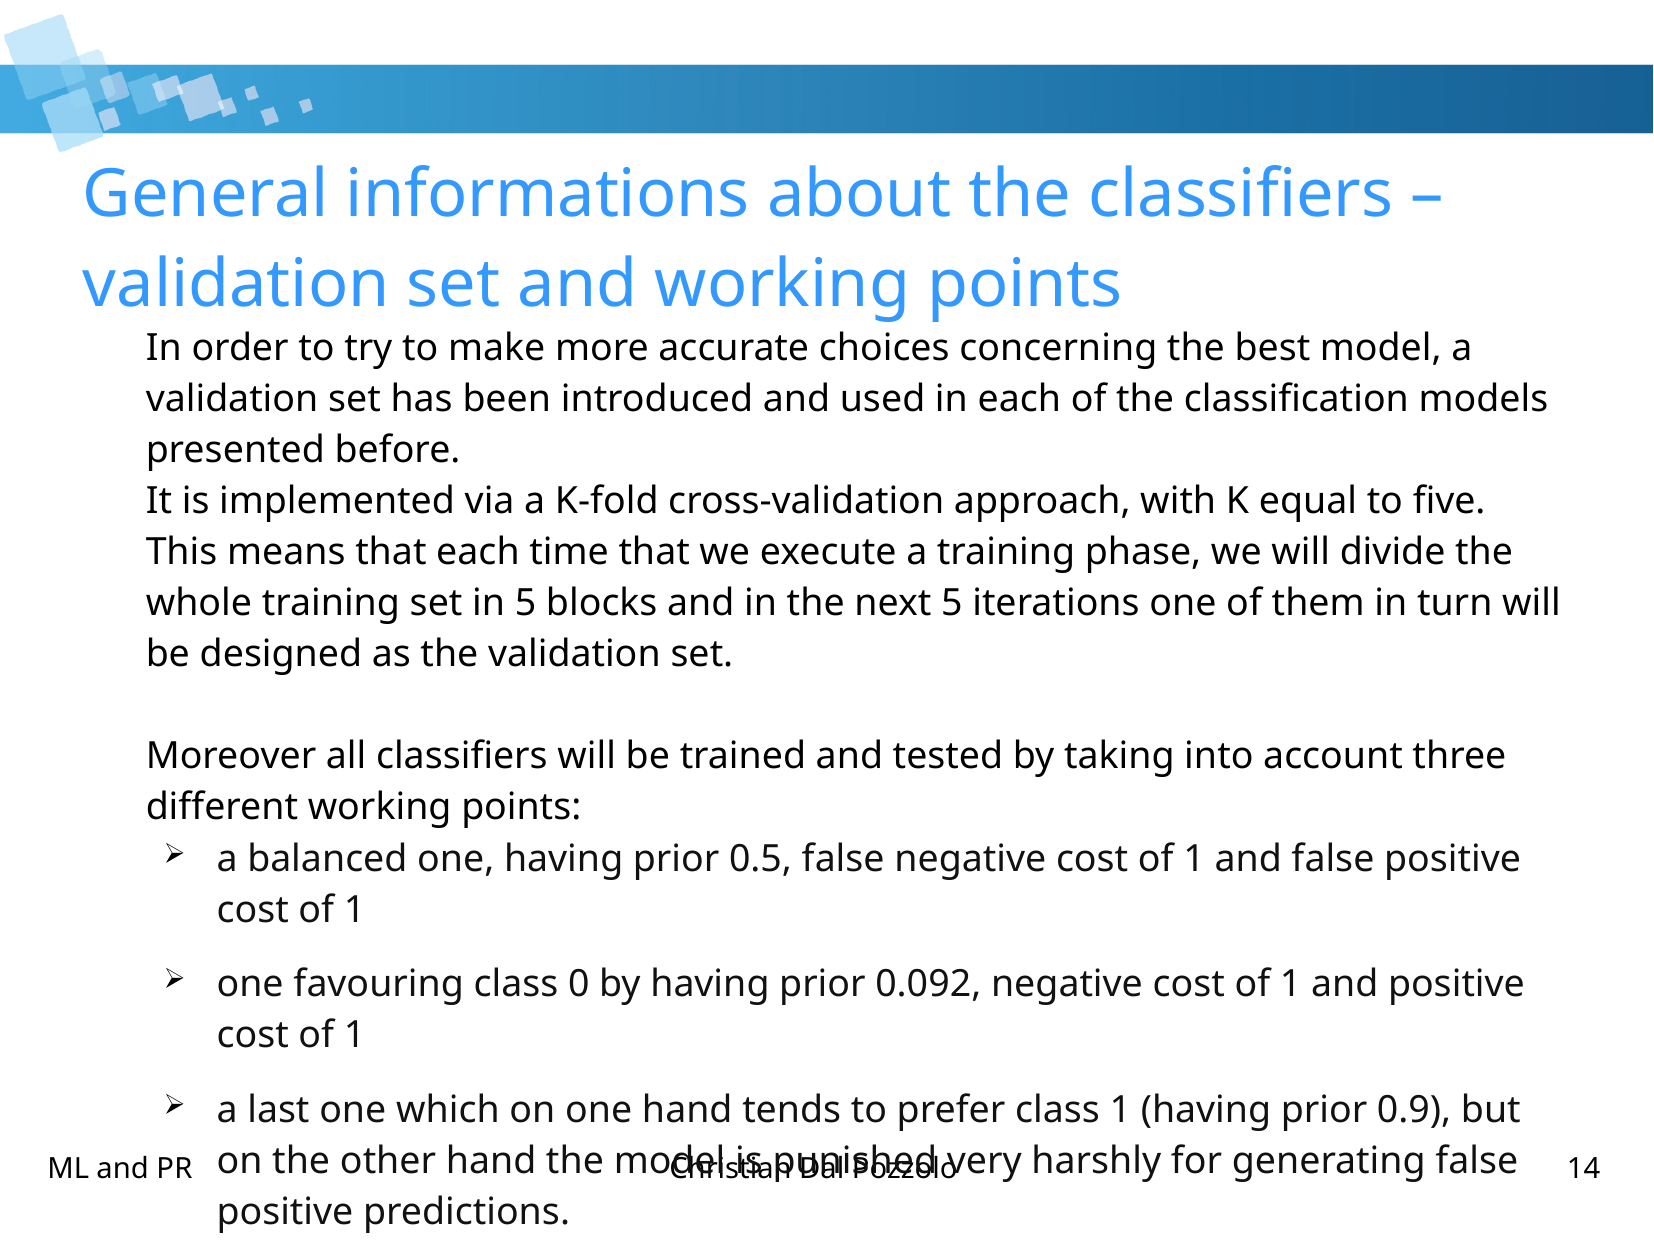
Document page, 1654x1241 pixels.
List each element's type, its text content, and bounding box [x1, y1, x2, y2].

title General informations about the classifiers – validation set and working points [82, 132, 1571, 340]
picture [0, 0, 1653, 1238]
list In order to try to make more accurate choices concerning the best model, a validation set has been introduced and used in each of the classification models presented before. It is implemented via a K-fold cross-validation approach, with K equal to five. This means that each time that we execute a training phase, we will divide the whole training set in 5 blocks and in the next 5 iterations one of them in turn will be designed as the validation set. Moreover all classifiers will be trained and tested by taking into account three different working points: a balanced one, having prior 0.5, false negative cost of 1 and false positive cost of 1 one favouring class 0 by having prior 0.092, negative cost of 1 and positive cost of 1 a last one which on one hand tends to prefer class 1 (having prior 0.9), but on the other hand the model is punished very harshly for generating false positive predictions. [75, 320, 1564, 1152]
